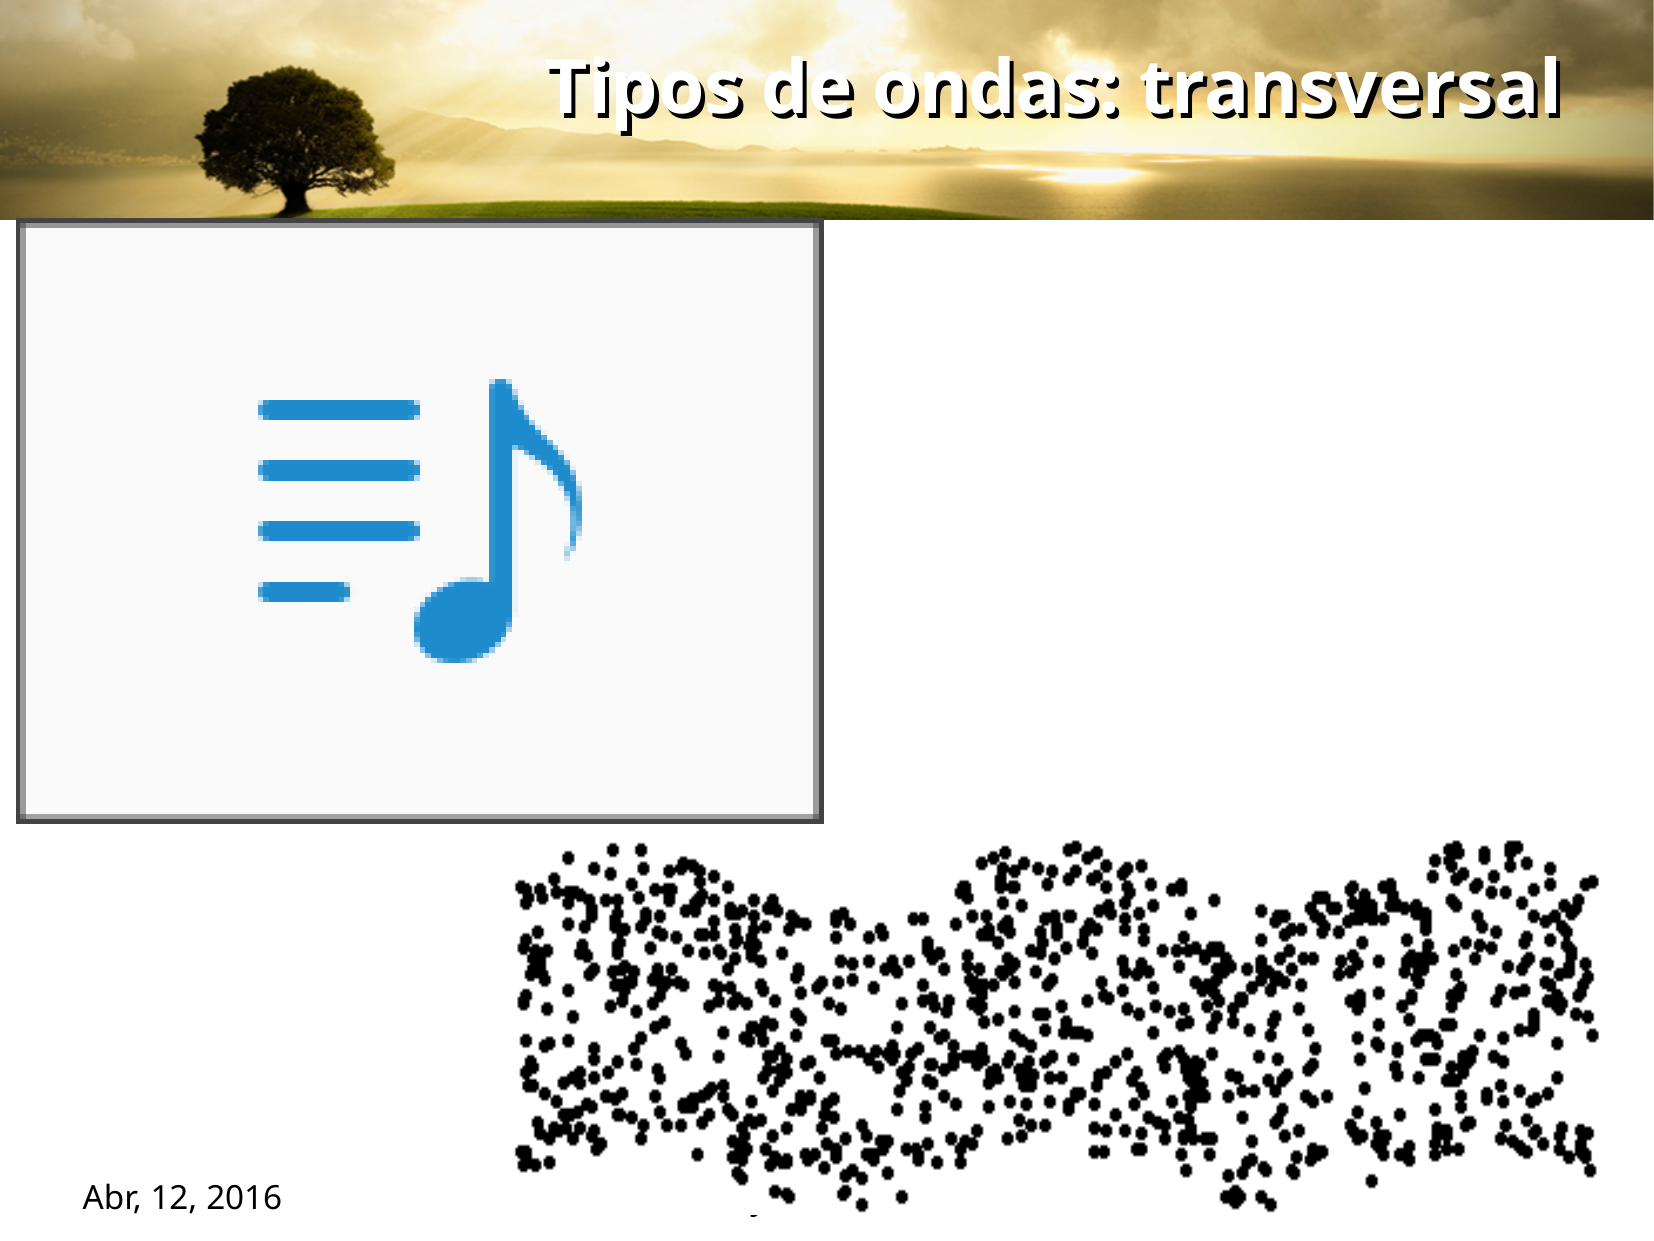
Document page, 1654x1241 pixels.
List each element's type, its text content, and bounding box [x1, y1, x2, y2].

picture [0, 0, 1654, 220]
picture [495, 839, 1632, 1216]
text_box [15, 217, 826, 826]
title Tipos de ondas: transversal [75, 19, 1564, 151]
